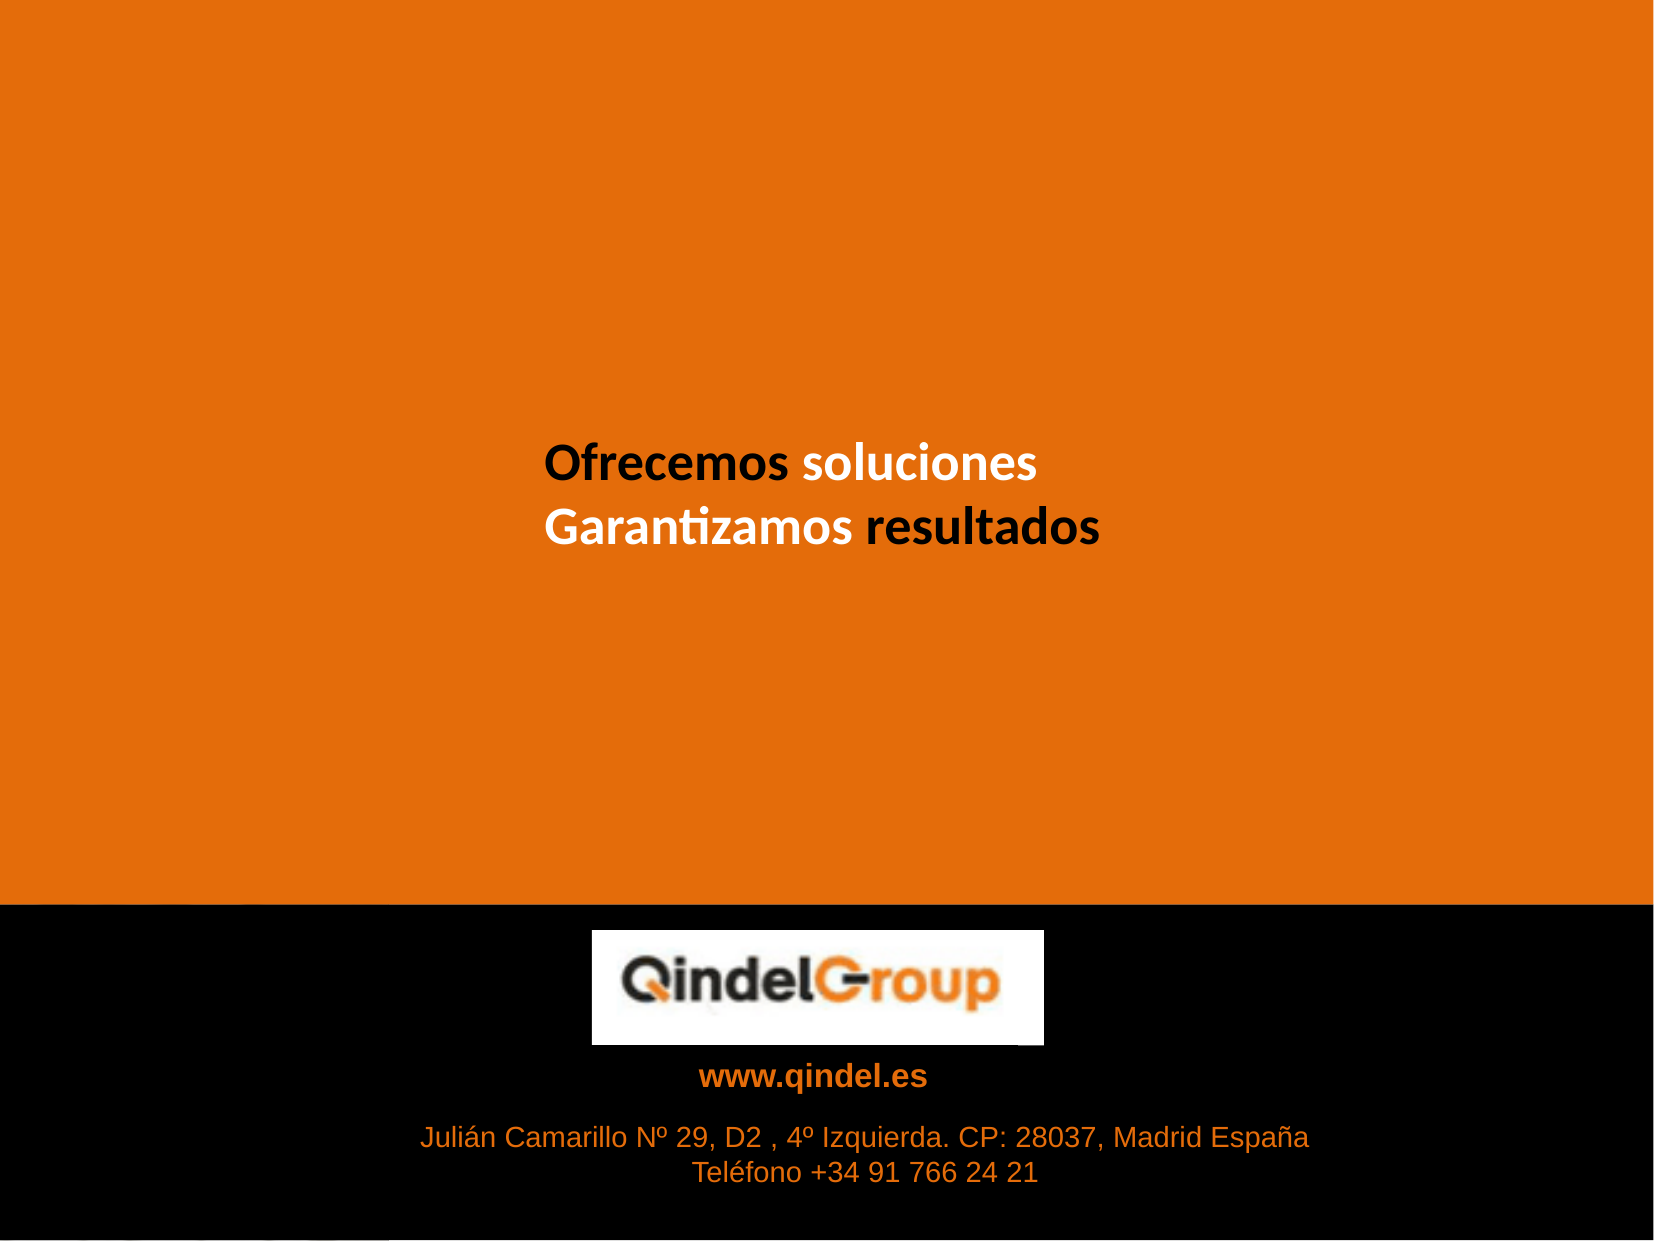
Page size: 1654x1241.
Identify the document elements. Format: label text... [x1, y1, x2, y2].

picture [591, 930, 1018, 1045]
text_box [0, 0, 1654, 1241]
text_box Julián Camarillo Nº 29, D2 , 4º Izquierda. CP: 28037, Madrid España Teléfono +34 91 766 24 21 [348, 1110, 1383, 1197]
text_box Ofrecemos soluciones [529, 418, 1211, 482]
text_box www.qindel.es [335, 1046, 1292, 1102]
text_box Garantizamos resultados [529, 482, 1211, 634]
